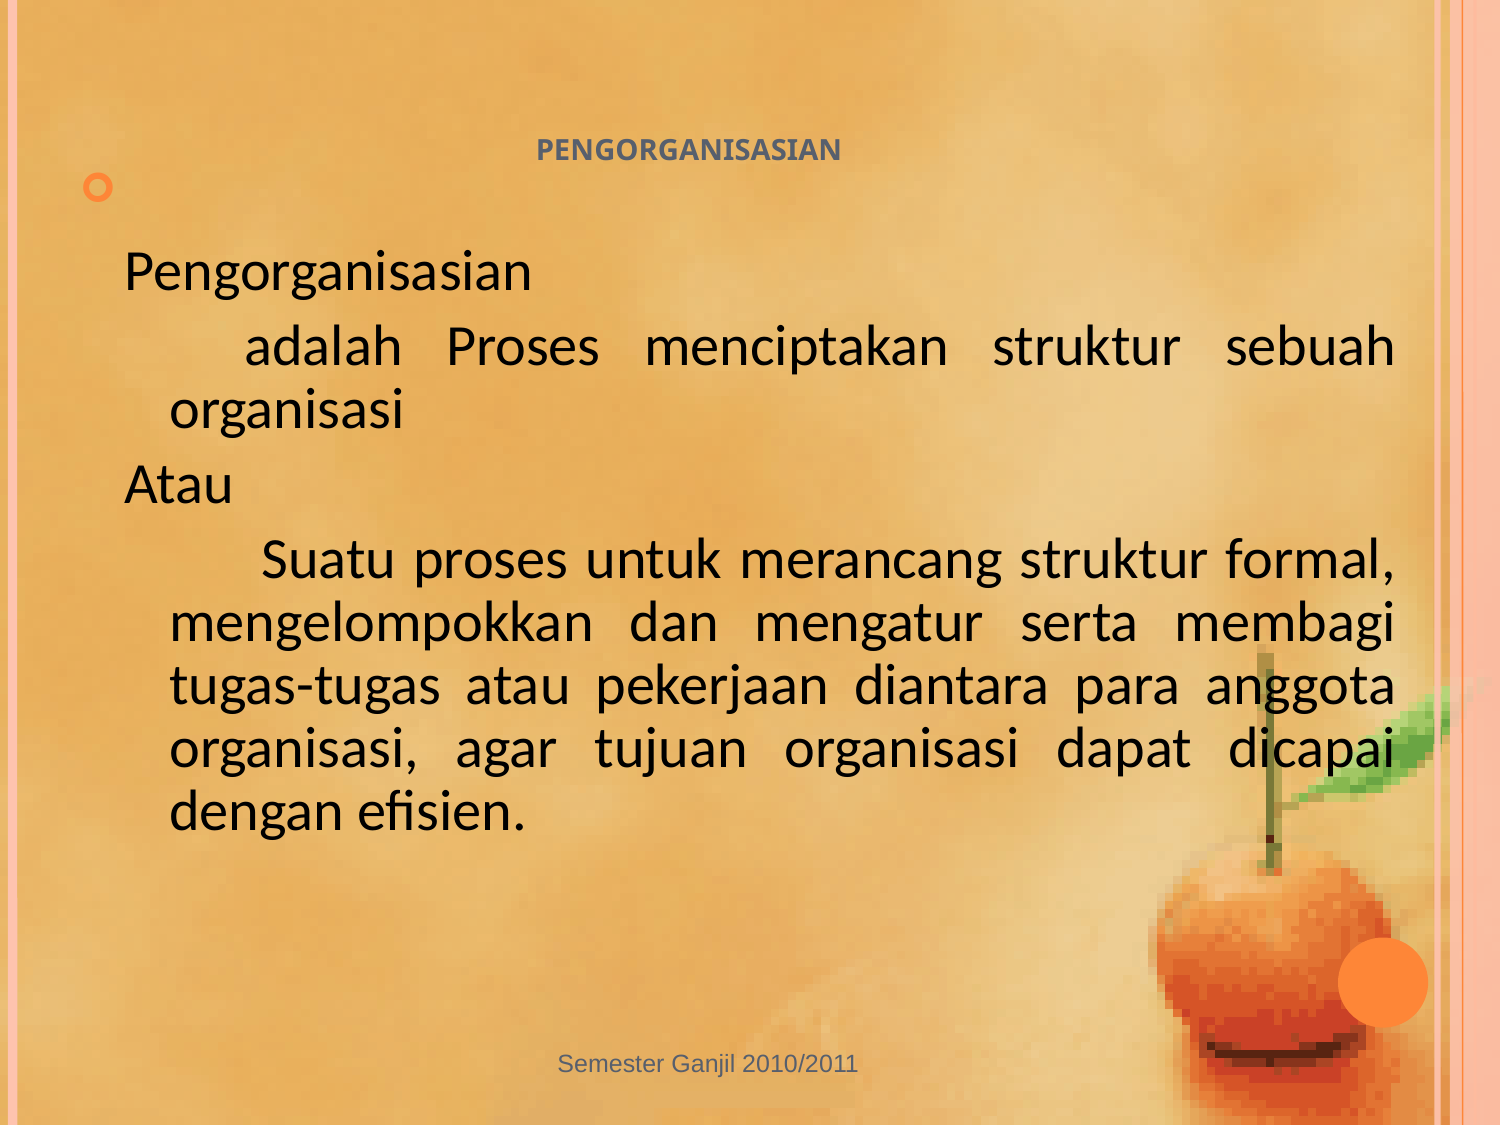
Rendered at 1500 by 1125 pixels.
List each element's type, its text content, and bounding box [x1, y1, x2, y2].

title PENGORGANISASIAN [76, 90, 1302, 174]
list Pengorganisasian adalah Proses menciptakan struktur sebuah organisasi Atau Suatu proses untuk merancang struktur formal, mengelompokkan dan mengatur serta membagi tugas-tugas atau pekerjaan diantara para anggota organisasi, agar tujuan organisasi dapat dicapai dengan efisien. [64, 149, 1412, 1024]
text_box Semester Ganjil 2010/2011 [218, 1025, 1199, 1101]
